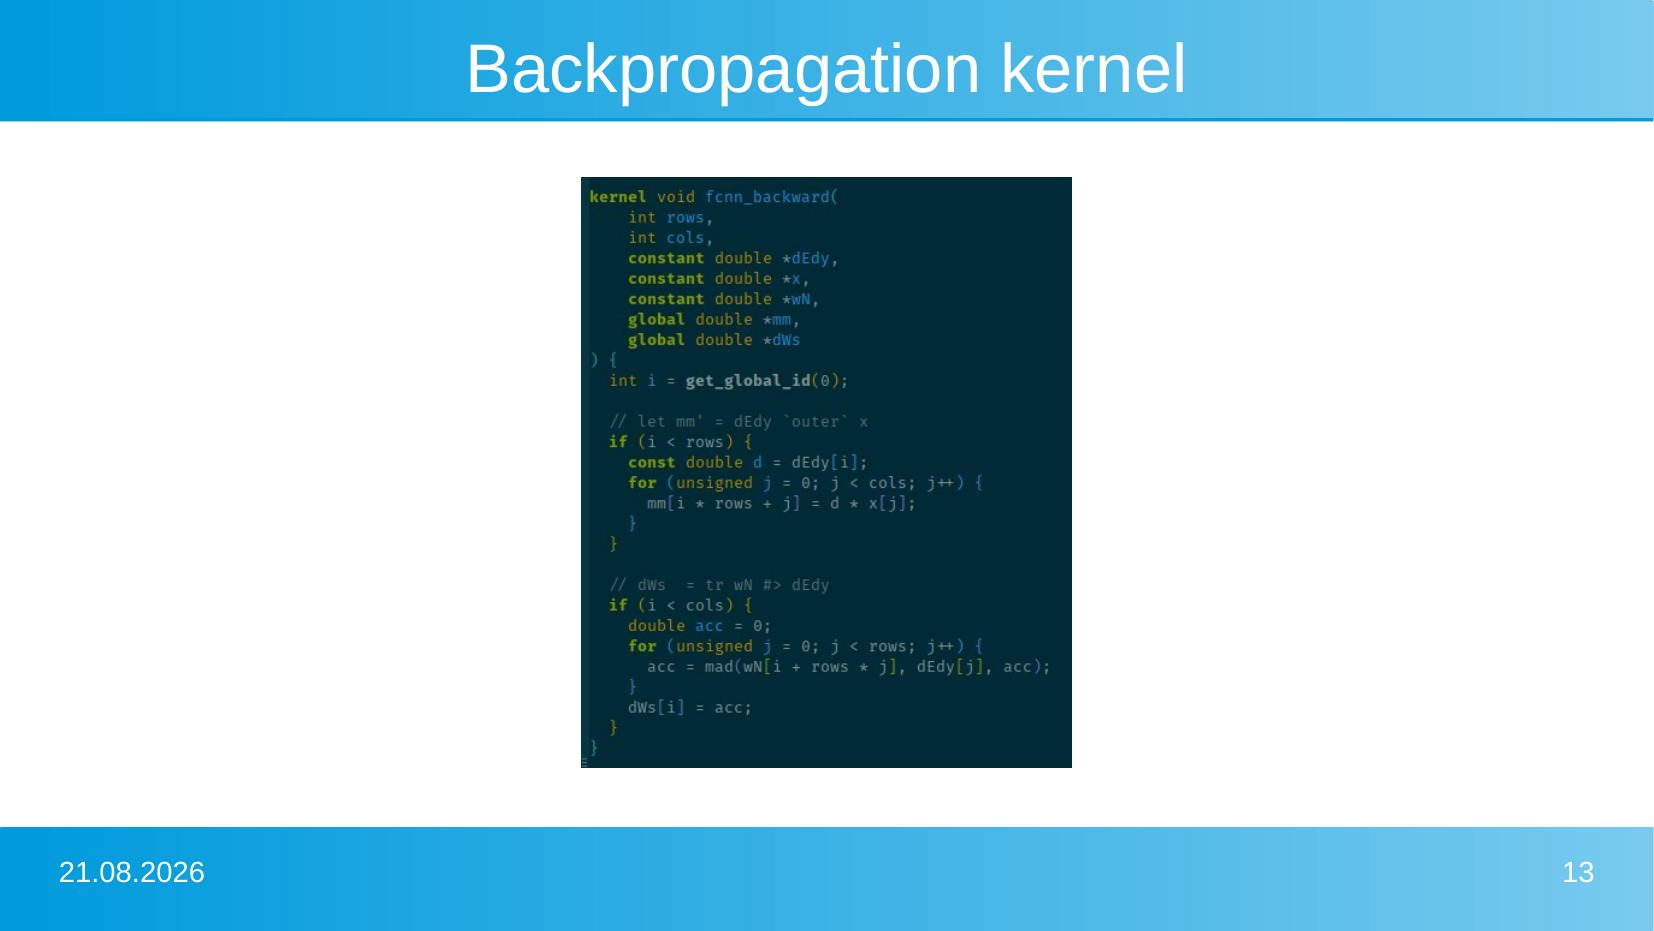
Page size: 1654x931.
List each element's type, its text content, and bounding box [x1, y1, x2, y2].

picture [765, 316, 790, 326]
picture [613, 415, 618, 424]
picture [657, 187, 697, 207]
picture [625, 271, 709, 289]
picture [619, 579, 626, 591]
picture [792, 293, 809, 304]
picture [938, 471, 955, 486]
picture [783, 293, 789, 304]
picture [881, 657, 907, 676]
picture [802, 640, 811, 652]
picture [802, 477, 819, 490]
picture [647, 491, 684, 512]
picture [948, 642, 954, 650]
picture [862, 458, 866, 471]
picture [756, 456, 761, 466]
picture [764, 419, 770, 428]
picture [705, 662, 722, 673]
picture [764, 336, 770, 344]
picture [735, 415, 751, 431]
picture [735, 580, 752, 590]
picture [851, 477, 863, 489]
picture [626, 210, 658, 228]
picture [687, 227, 692, 241]
picture [676, 638, 755, 657]
picture [793, 579, 809, 590]
picture [626, 451, 681, 493]
picture [674, 451, 753, 493]
picture [890, 493, 898, 513]
picture [743, 596, 752, 615]
picture [581, 177, 652, 753]
picture [688, 434, 694, 448]
picture [581, 757, 588, 768]
picture [785, 497, 792, 511]
picture [871, 643, 876, 652]
picture [640, 410, 645, 428]
picture [623, 247, 705, 270]
picture [592, 740, 596, 755]
picture [823, 191, 828, 202]
picture [621, 637, 660, 655]
picture [764, 580, 777, 590]
picture [695, 497, 704, 508]
picture [899, 476, 905, 489]
picture [668, 601, 675, 610]
picture [850, 499, 858, 508]
picture [1014, 662, 1022, 672]
picture [688, 215, 694, 223]
picture [647, 662, 674, 673]
picture [726, 658, 743, 674]
picture [793, 416, 810, 426]
picture [678, 214, 687, 222]
picture [677, 235, 684, 242]
picture [747, 697, 751, 714]
picture [754, 415, 762, 426]
picture [722, 590, 734, 614]
picture [765, 478, 769, 490]
picture [929, 640, 938, 657]
picture [821, 372, 839, 389]
picture [604, 431, 627, 449]
picture [795, 493, 801, 512]
picture [814, 409, 818, 426]
picture [726, 194, 733, 201]
picture [937, 656, 985, 677]
picture [708, 580, 713, 590]
picture [706, 599, 712, 610]
picture [831, 190, 837, 204]
picture [832, 419, 838, 426]
picture [677, 418, 695, 434]
picture [707, 620, 711, 630]
picture [783, 191, 808, 202]
picture [593, 352, 598, 369]
picture [660, 409, 664, 426]
picture [871, 494, 886, 515]
picture [693, 244, 777, 349]
picture [802, 372, 818, 389]
picture [636, 431, 646, 451]
picture [842, 377, 847, 388]
picture [686, 374, 717, 389]
picture [717, 581, 725, 590]
picture [669, 701, 674, 712]
picture [773, 370, 781, 388]
picture [851, 642, 859, 653]
picture [697, 431, 739, 450]
picture [626, 308, 687, 330]
picture [900, 494, 906, 512]
picture [639, 579, 665, 611]
picture [822, 258, 829, 267]
picture [782, 274, 798, 282]
picture [832, 455, 837, 470]
picture [812, 579, 829, 593]
picture [793, 370, 800, 386]
picture [608, 719, 619, 739]
picture [666, 214, 674, 222]
picture [930, 476, 936, 492]
picture [822, 415, 828, 426]
picture [852, 506, 861, 515]
picture [608, 530, 619, 556]
picture [842, 454, 849, 471]
picture [717, 498, 754, 511]
picture [625, 291, 705, 309]
picture [697, 622, 702, 631]
title Backpropagation kernel [59, 29, 1595, 108]
picture [831, 497, 840, 509]
picture [603, 594, 630, 615]
picture [775, 660, 780, 672]
picture [735, 702, 742, 714]
picture [668, 235, 673, 243]
picture [1005, 661, 1011, 673]
picture [716, 603, 724, 618]
picture [635, 594, 646, 616]
picture [812, 499, 820, 506]
picture [811, 454, 825, 468]
picture [958, 639, 966, 652]
picture [715, 372, 772, 390]
picture [629, 698, 656, 714]
picture [774, 334, 791, 345]
picture [832, 640, 844, 655]
picture [802, 277, 808, 286]
picture [870, 480, 887, 489]
picture [625, 618, 686, 635]
picture [842, 414, 847, 425]
picture [649, 416, 655, 429]
picture [822, 460, 829, 471]
picture [880, 641, 906, 652]
picture [766, 637, 771, 654]
picture [918, 659, 934, 674]
picture [613, 578, 618, 587]
picture [793, 456, 809, 474]
picture [619, 418, 624, 428]
picture [900, 660, 909, 666]
picture [831, 662, 848, 672]
picture [861, 664, 868, 671]
picture [744, 655, 773, 677]
picture [861, 419, 867, 426]
picture [742, 430, 752, 457]
picture [755, 621, 762, 633]
picture [765, 500, 772, 508]
picture [793, 337, 799, 345]
picture [835, 473, 841, 492]
picture [853, 455, 857, 470]
picture [679, 699, 684, 715]
picture [775, 455, 786, 465]
picture [1036, 659, 1041, 674]
picture [782, 385, 791, 390]
picture [793, 664, 800, 671]
picture [625, 329, 687, 351]
picture [754, 194, 761, 200]
picture [814, 661, 828, 673]
picture [659, 700, 664, 715]
picture [649, 435, 655, 448]
picture [687, 601, 693, 610]
picture [793, 252, 799, 263]
picture [609, 370, 638, 388]
picture [890, 474, 895, 491]
picture [715, 701, 733, 715]
picture [696, 600, 703, 611]
picture [1023, 662, 1031, 673]
picture [627, 227, 657, 247]
